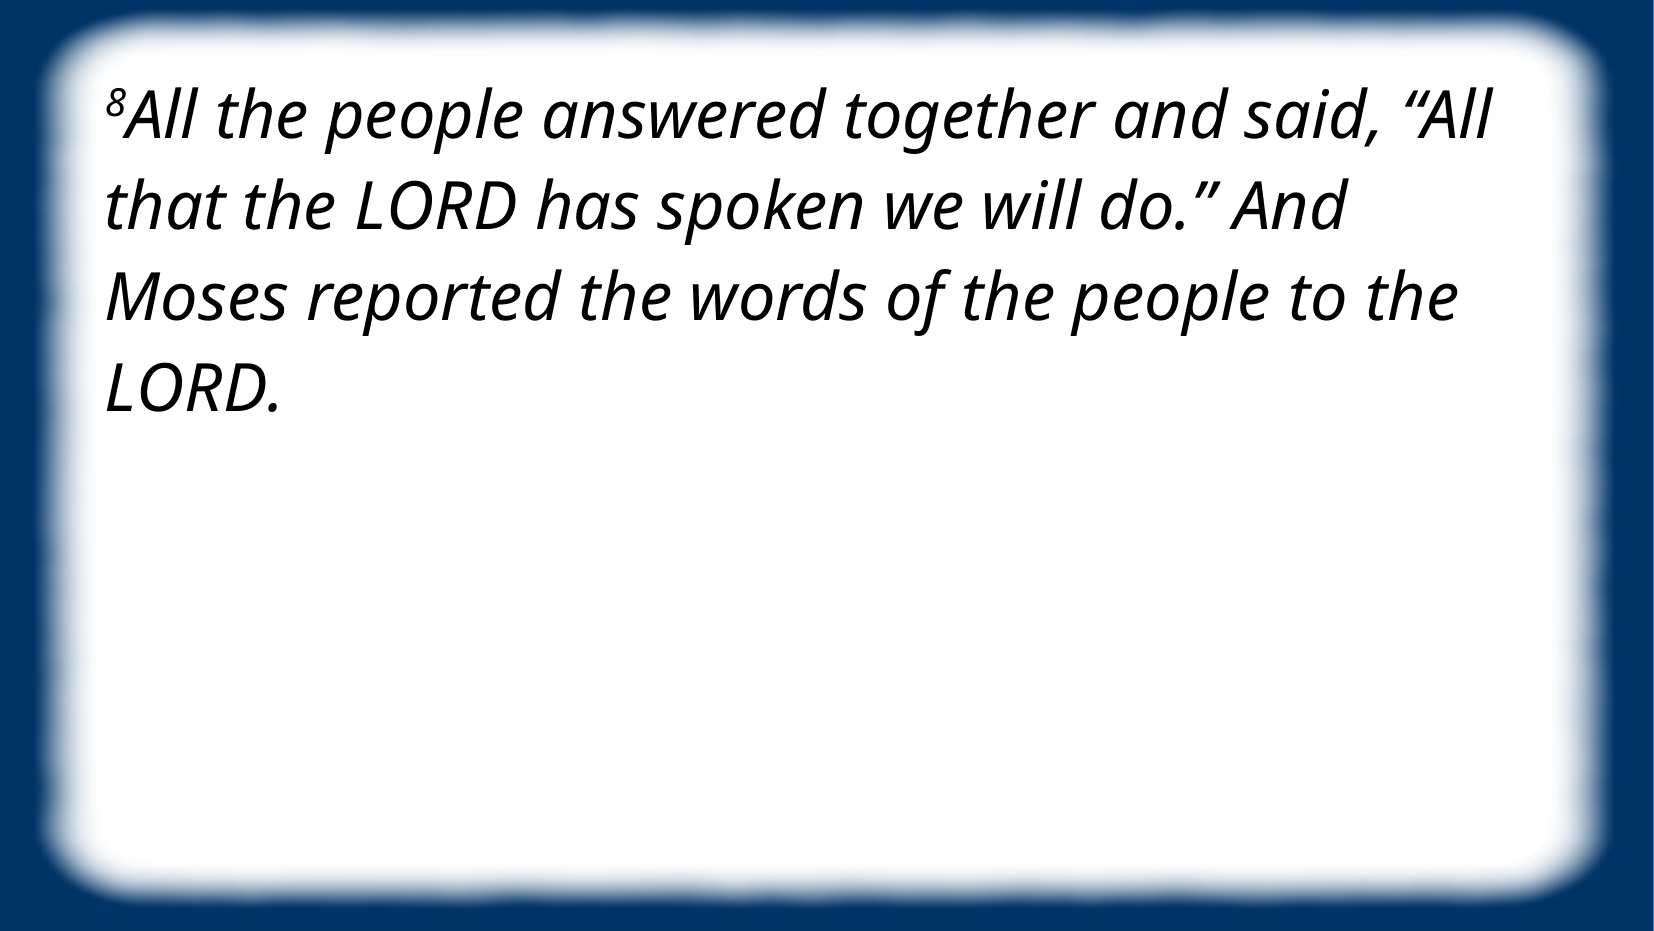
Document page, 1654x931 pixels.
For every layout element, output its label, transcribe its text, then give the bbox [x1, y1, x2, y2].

text_box 8All the people answered together and said, “All that the LORD has spoken we will do.” And Moses reported the words of the people to the LORD. [90, 60, 1546, 430]
picture [0, 0, 1654, 931]
